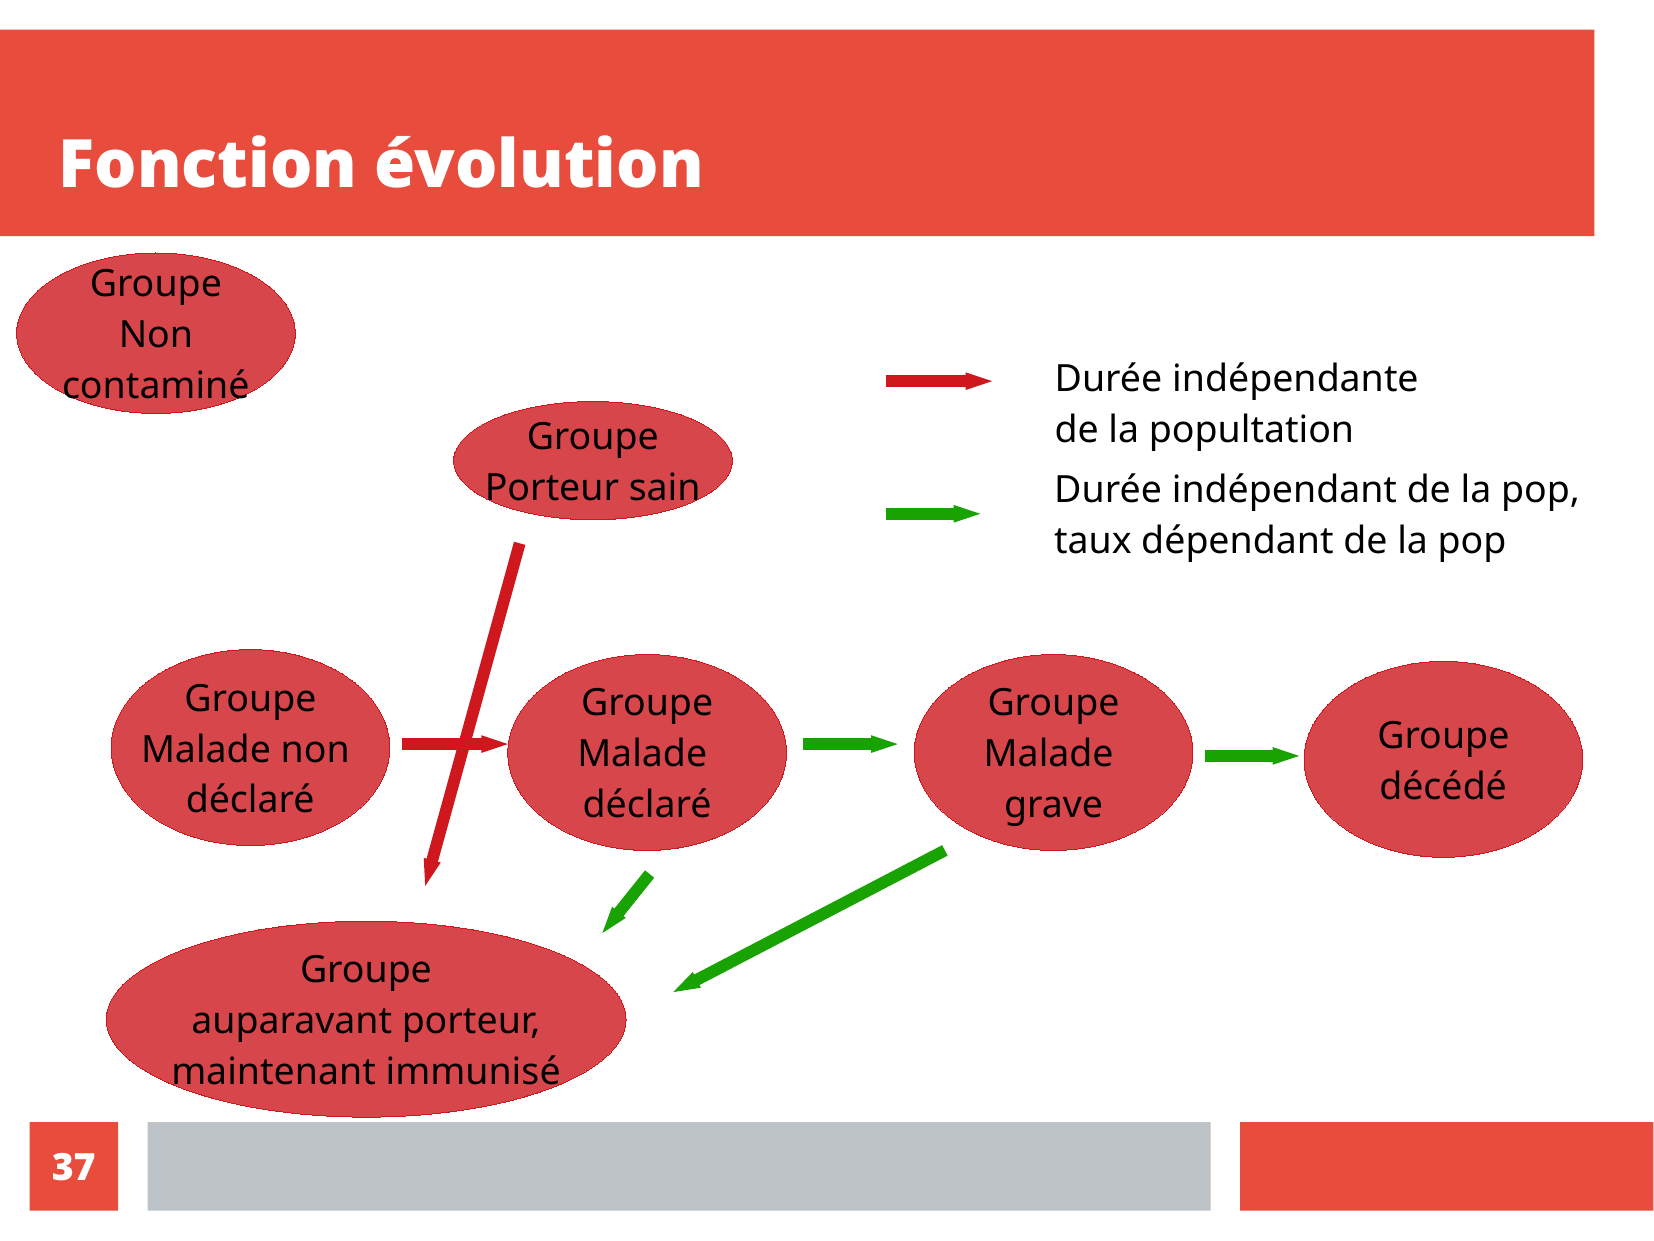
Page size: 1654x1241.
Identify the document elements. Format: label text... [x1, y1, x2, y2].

text_box Groupe Porteur sain [453, 401, 733, 520]
text_box Groupe Non contaminé [16, 252, 296, 414]
text_box Groupe Malade grave [914, 654, 1193, 851]
title Fonction évolution [59, 59, 1595, 207]
text_box Groupe Malade non déclaré [111, 649, 390, 846]
text_box Groupe Malade déclaré [507, 654, 787, 851]
text_box Durée indépendant de la pop, taux dépendant de la pop [1039, 454, 1619, 573]
text_box Groupe décédé [1304, 661, 1583, 858]
text_box Groupe auparavant porteur, maintenant immunisé [106, 921, 627, 1118]
text_box Durée indépendante de la popultation [1039, 343, 1442, 454]
